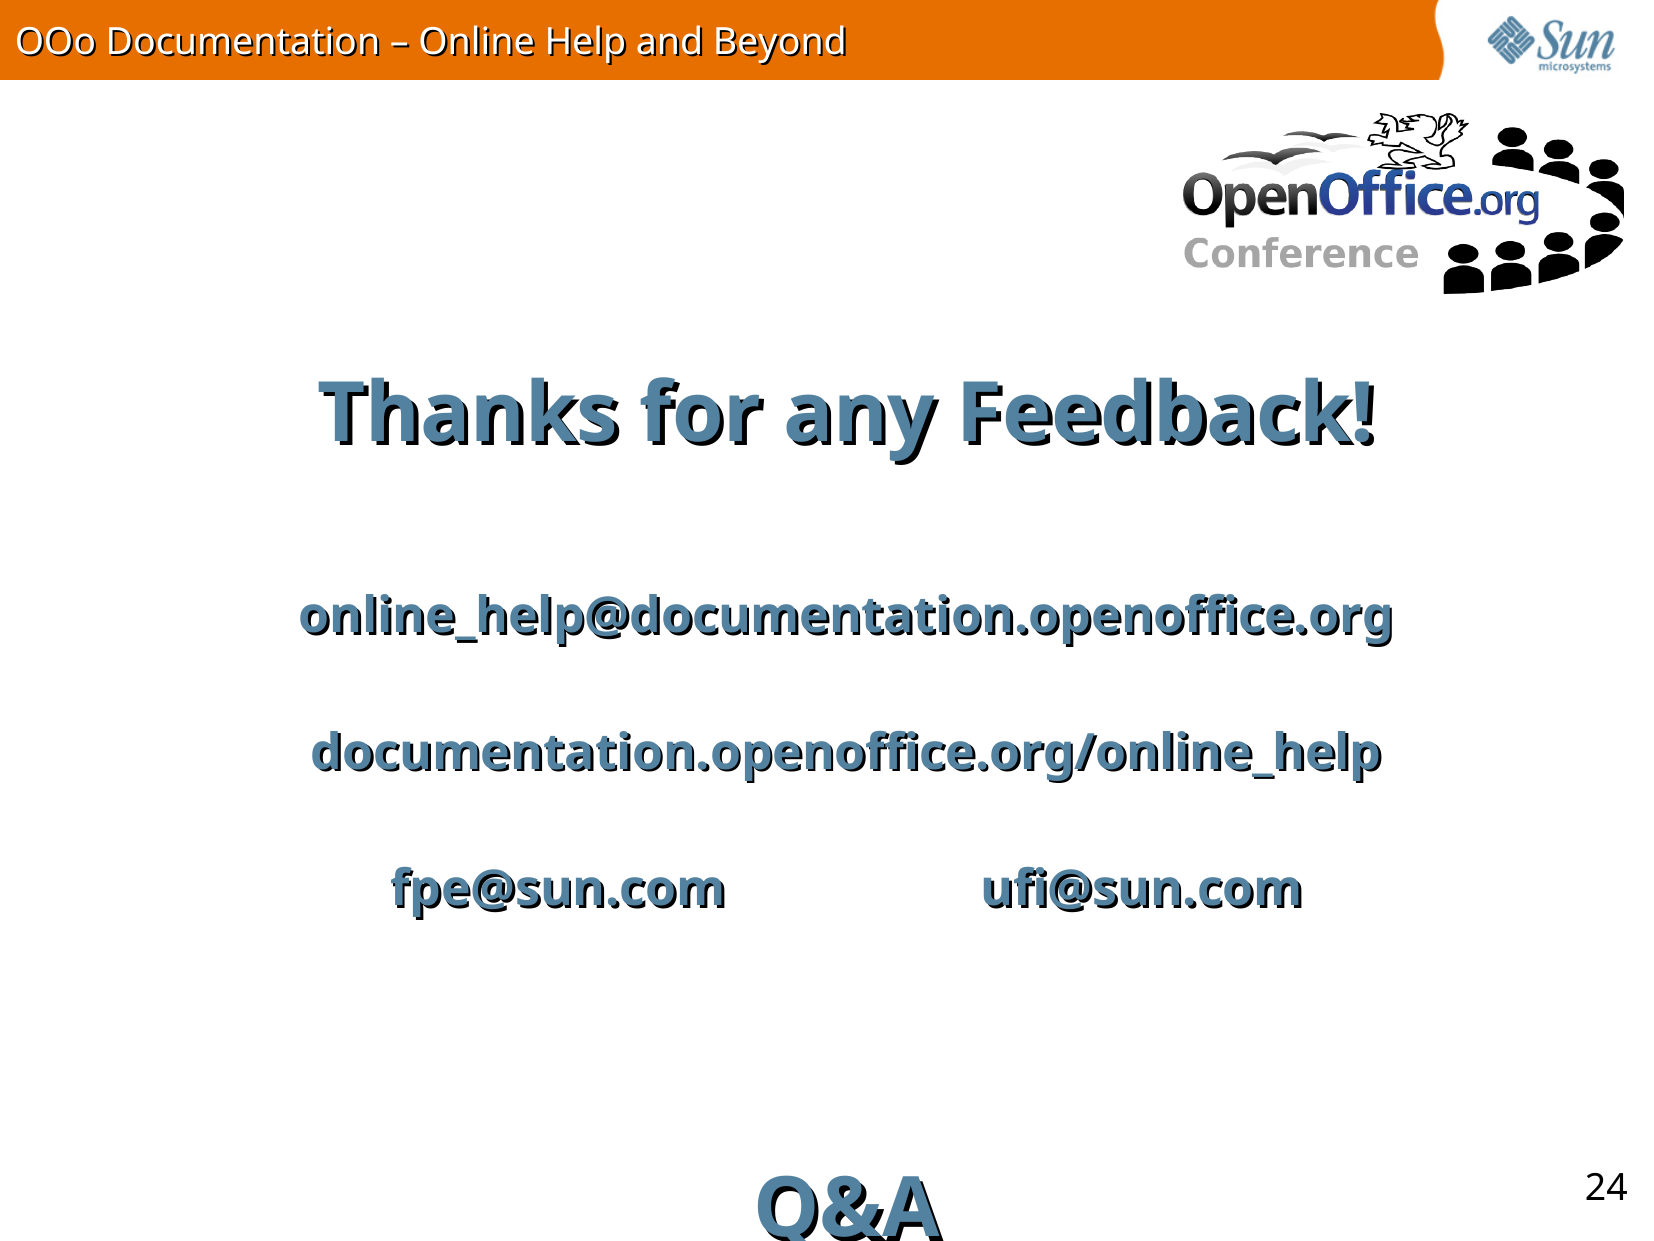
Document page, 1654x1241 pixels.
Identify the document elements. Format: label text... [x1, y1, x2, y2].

text_box Thanks for any Feedback! online_help@documentation.openoffice.org documentation.openoffice.org/online_help fpe@sun.com ufi@sun.com Q&A [137, 344, 1557, 1080]
picture [1183, 113, 1624, 294]
picture [0, 0, 1654, 80]
